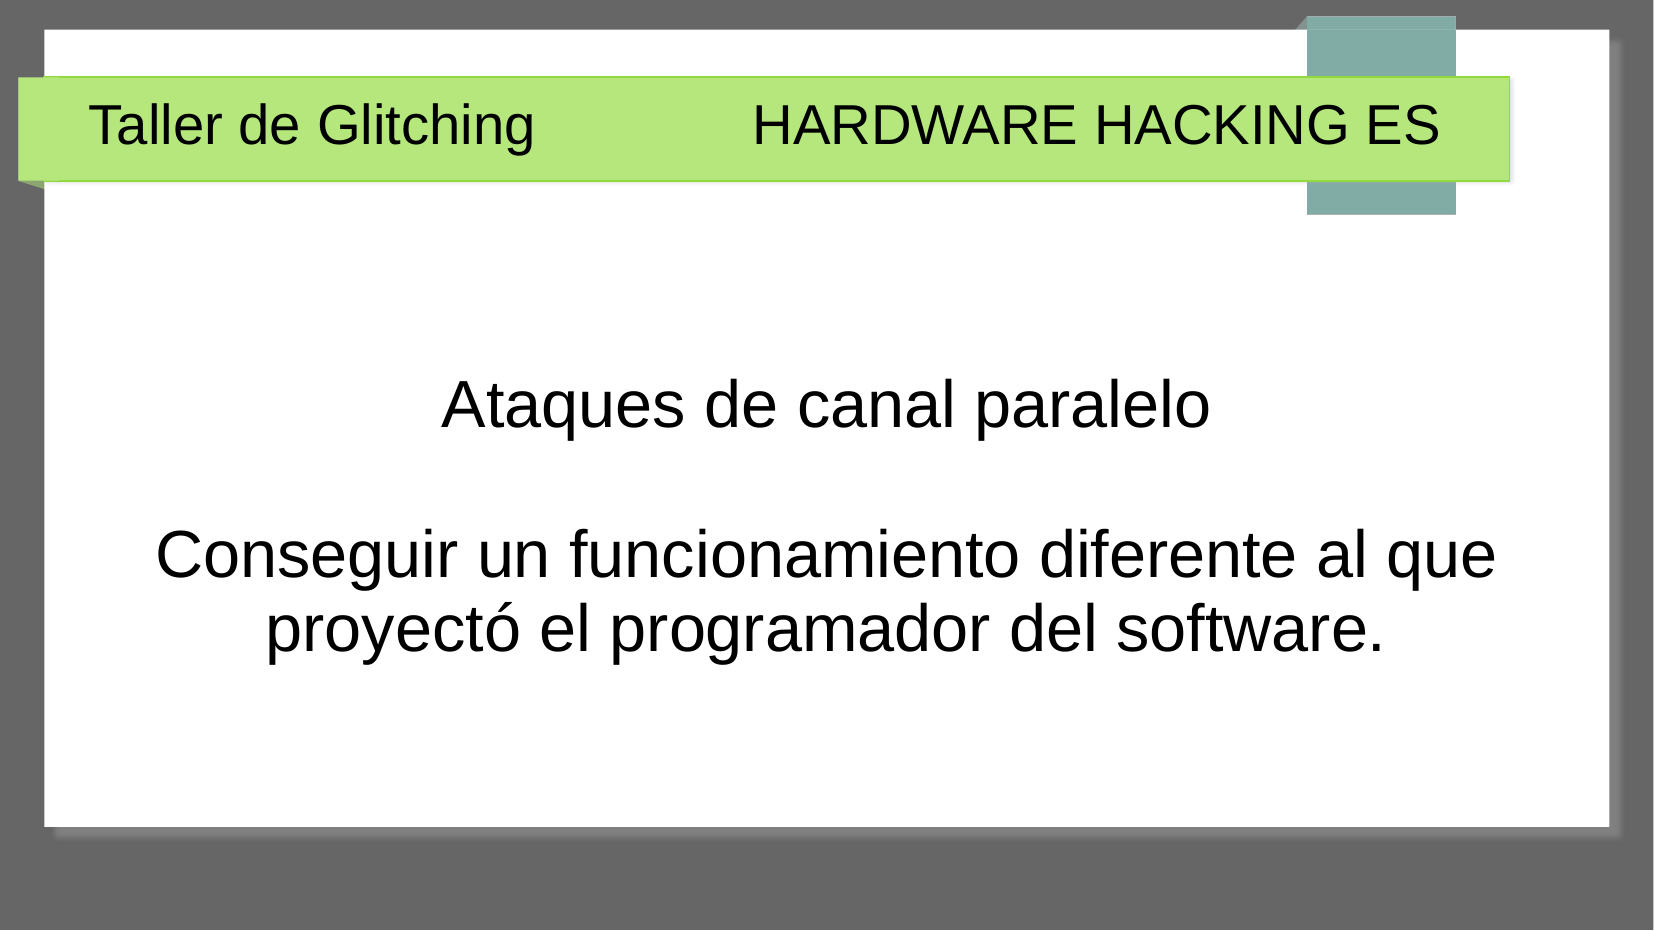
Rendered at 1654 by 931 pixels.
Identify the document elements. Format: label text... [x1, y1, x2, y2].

subtitle Ataques de canal paralelo Conseguir un funcionamiento diferente al que proyectó el programador del software. [88, 221, 1565, 813]
title Taller de Glitching HARDWARE HACKING ES [88, 73, 1506, 178]
